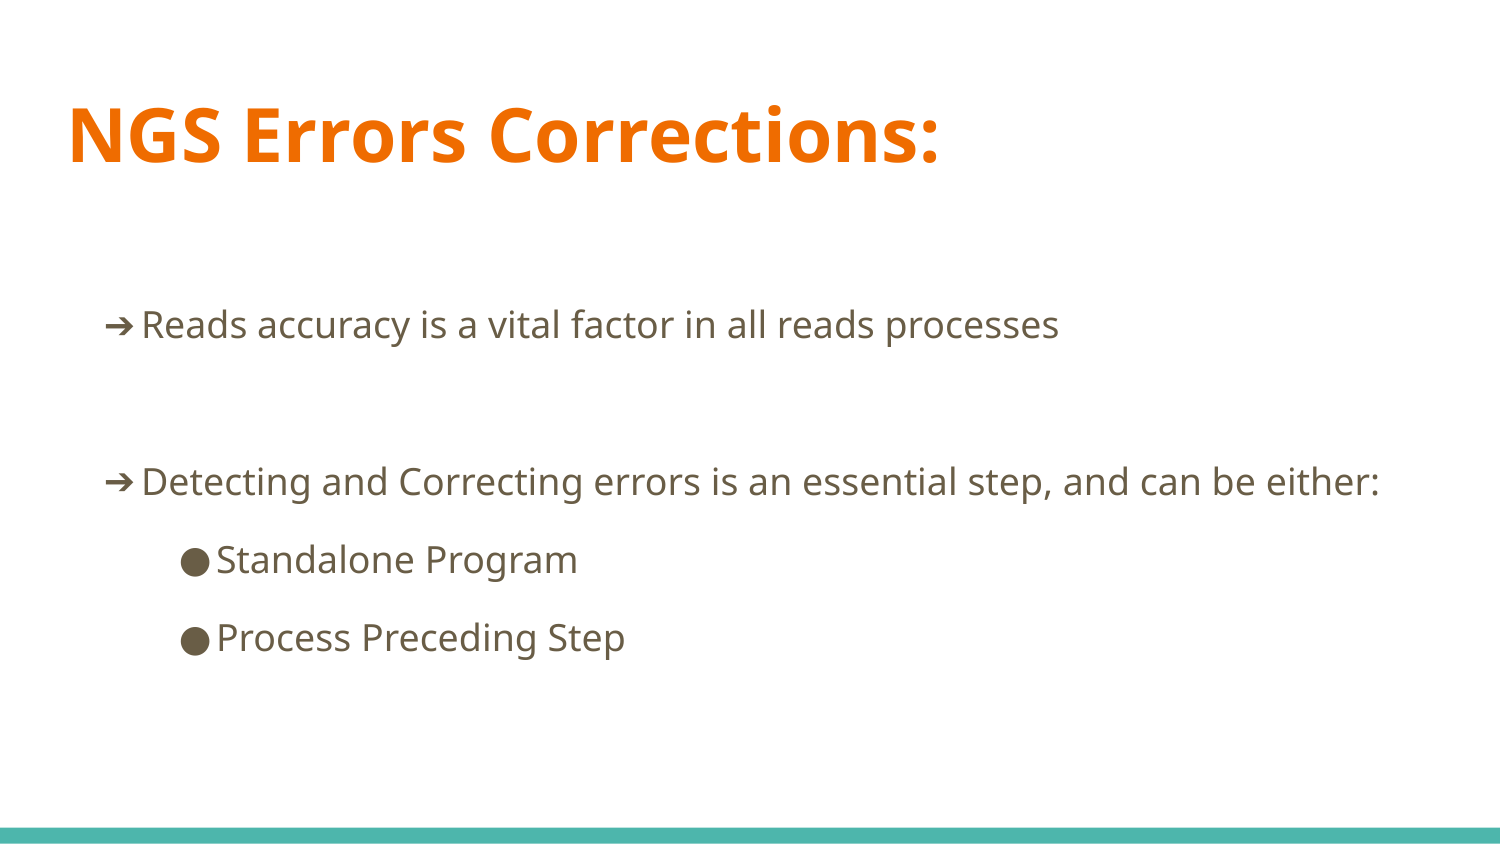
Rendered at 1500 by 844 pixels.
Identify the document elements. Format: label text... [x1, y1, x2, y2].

list Reads accuracy is a vital factor in all reads processes Detecting and Correcting errors is an essential step, and can be either: Standalone Program Process Preceding Step [51, 207, 1449, 750]
title NGS Errors Corrections: [51, 72, 1449, 189]
